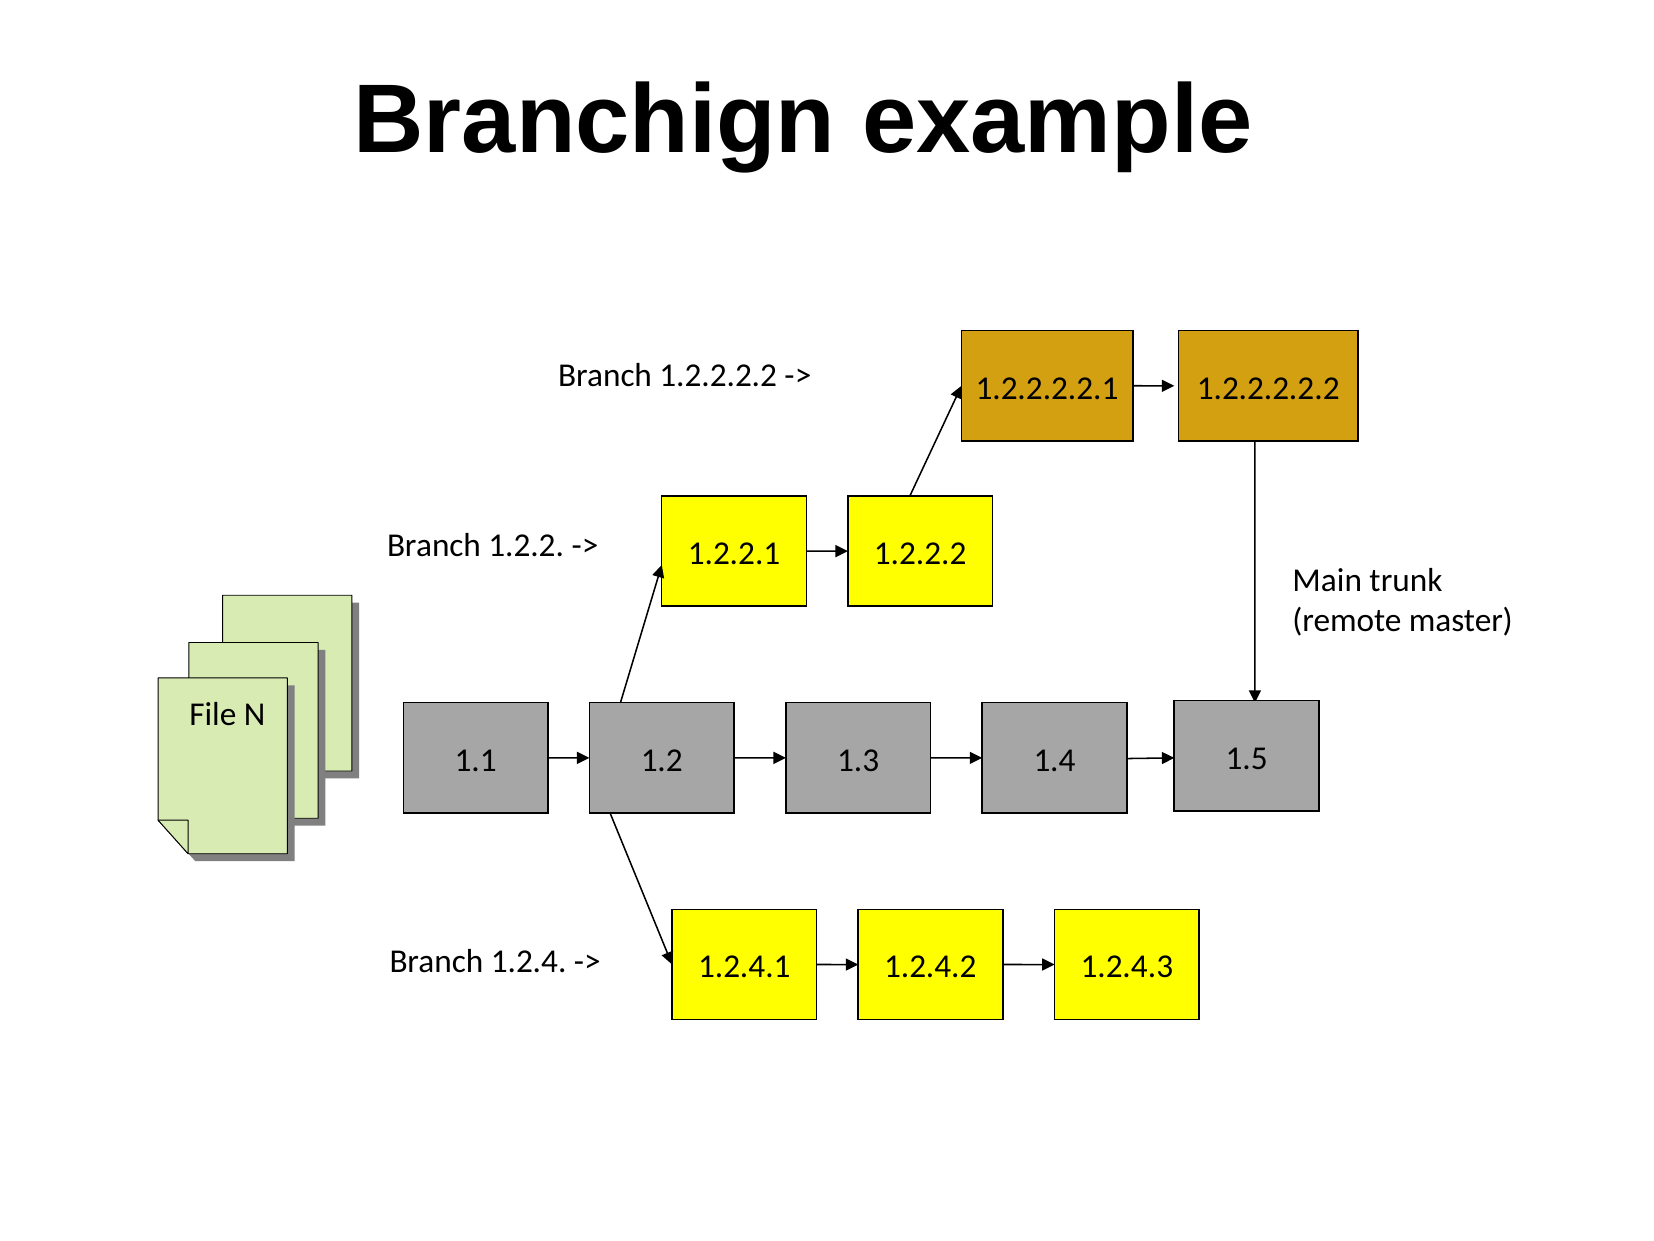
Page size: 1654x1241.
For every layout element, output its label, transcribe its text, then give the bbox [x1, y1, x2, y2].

text_box 1.4 [982, 702, 1127, 813]
text_box File N [165, 684, 290, 740]
text_box 1.2.2.2.2.2 [1178, 330, 1359, 441]
text_box 1.5 [1174, 700, 1319, 811]
text_box 1.2.2.1 [661, 496, 807, 607]
text_box 1.2 [589, 702, 734, 813]
title Branchign example [153, 24, 1453, 213]
text_box Main trunk (remote master) [1277, 551, 1538, 646]
text_box Branch 1.2.2.2.2 -> [543, 346, 927, 401]
text_box 1.2.4.1 [672, 909, 817, 1020]
text_box 1.2.2.2.2.1 [961, 330, 1133, 441]
text_box Branch 1.2.2. -> [372, 515, 683, 571]
text_box 1.2.4.3 [1054, 909, 1200, 1020]
text_box 1.2.4.2 [858, 909, 1003, 1020]
text_box 1.2.2.2 [847, 496, 993, 607]
text_box 1.3 [785, 702, 931, 813]
text_box 1.1 [403, 702, 548, 813]
picture [153, 590, 365, 867]
text_box Branch 1.2.4. -> [374, 932, 685, 987]
